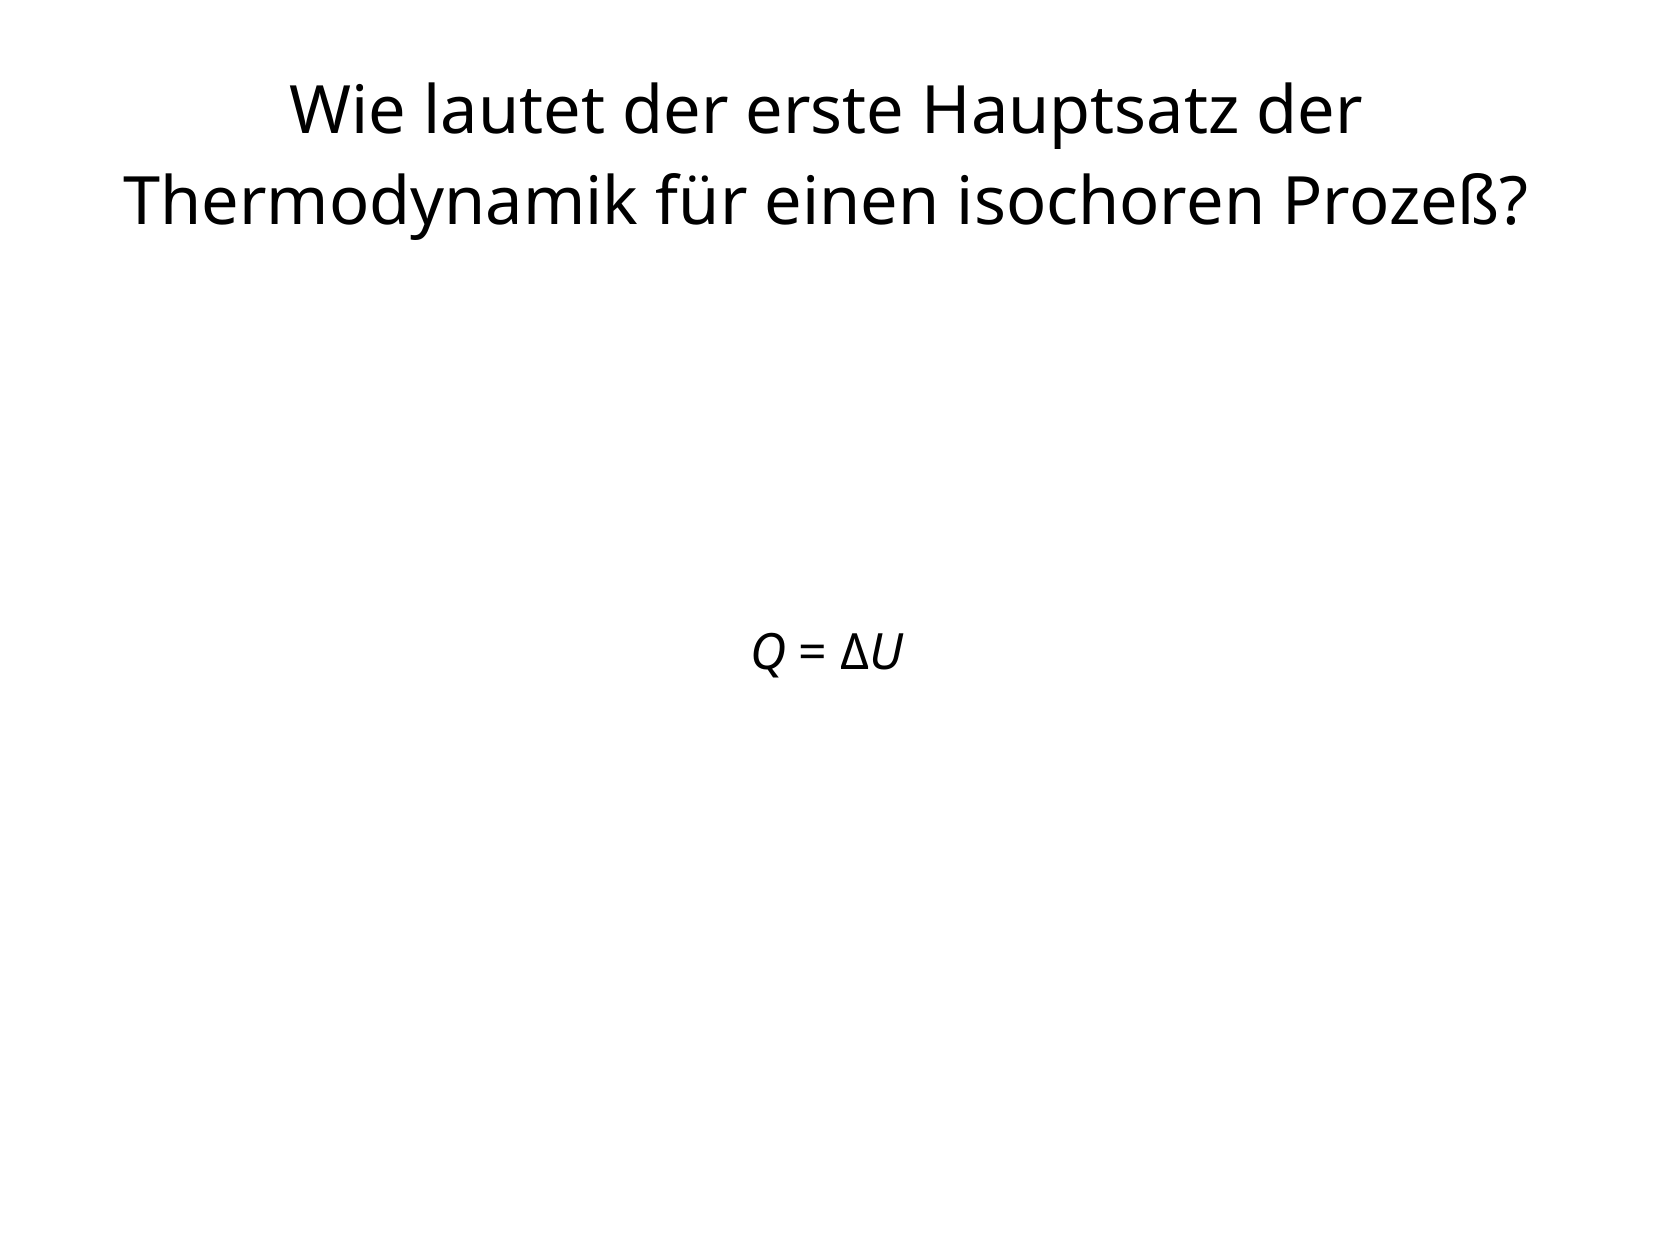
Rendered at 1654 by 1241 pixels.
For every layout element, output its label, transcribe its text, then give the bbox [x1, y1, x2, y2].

subtitle Q = ΔU [82, 290, 1571, 1010]
title Wie lautet der erste Hauptsatz der Thermodynamik für einen isochoren Prozeß? [82, 49, 1571, 257]
